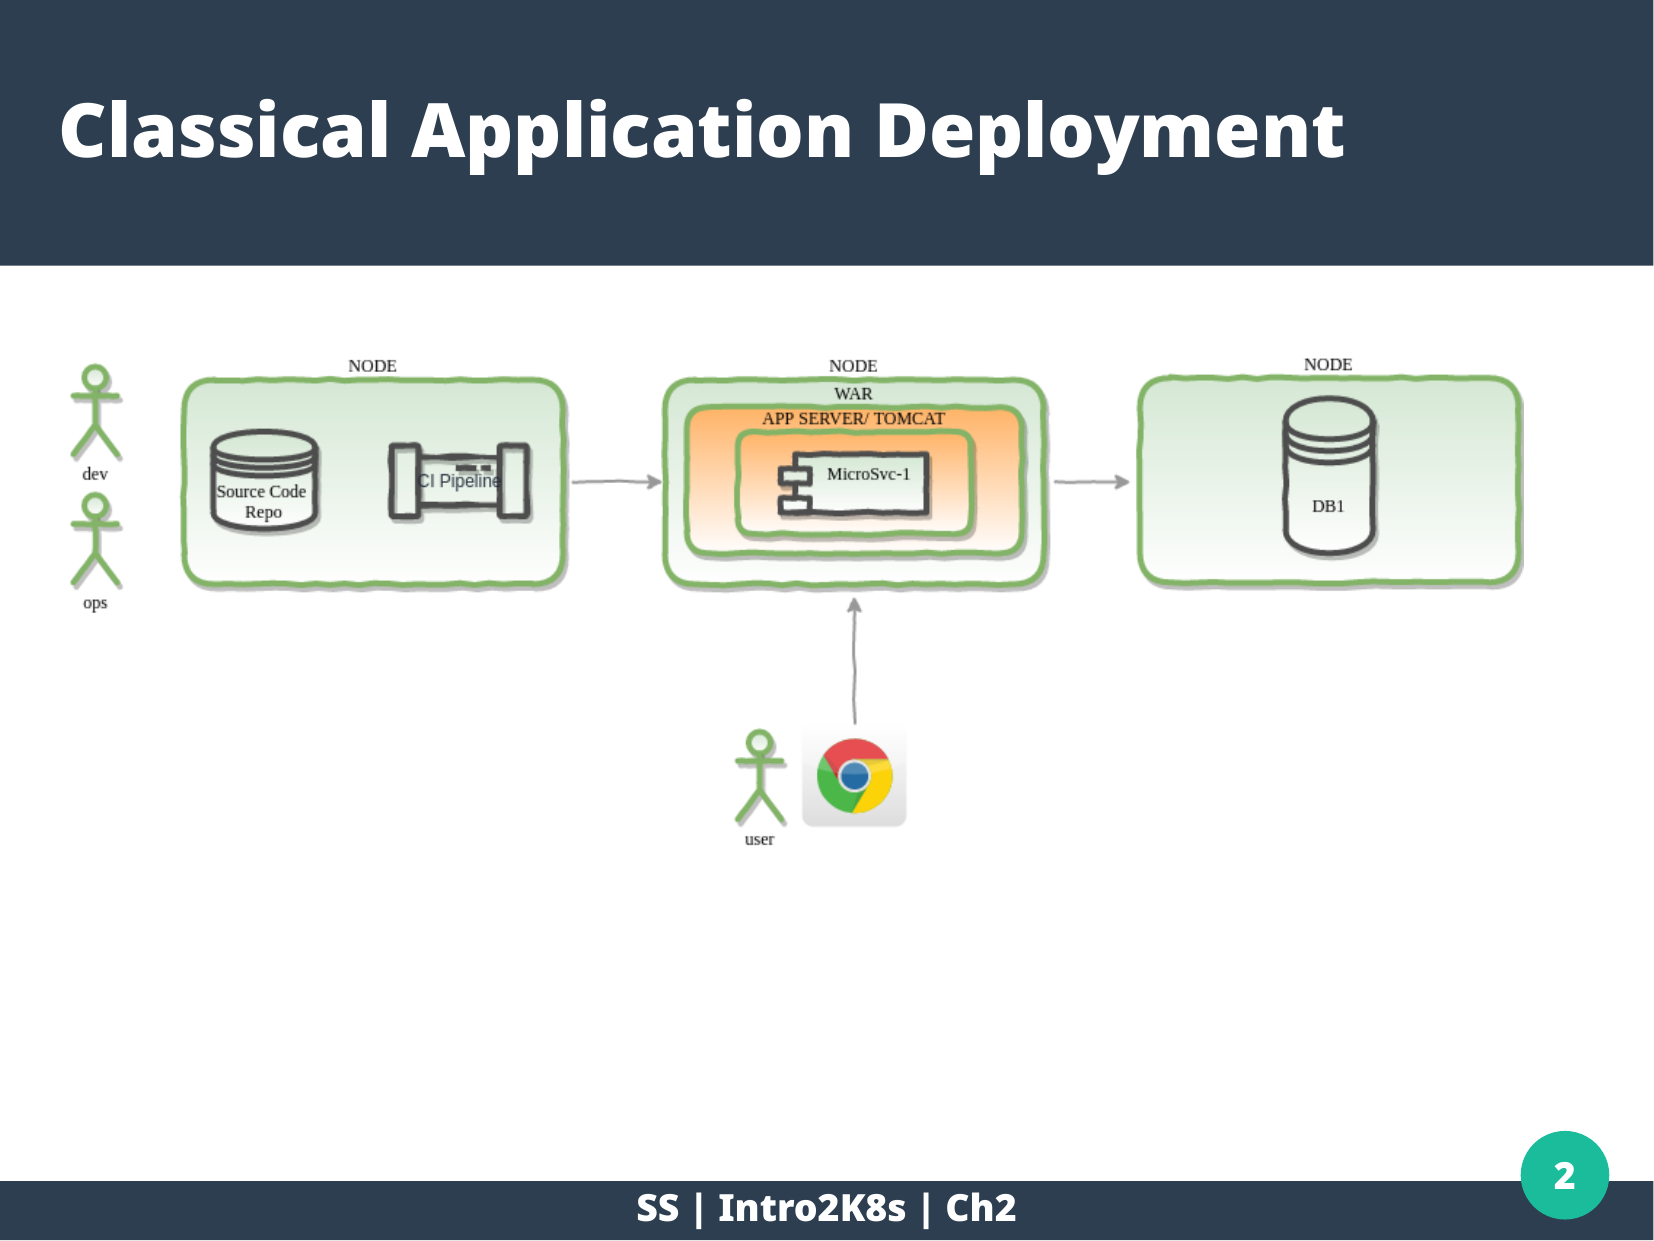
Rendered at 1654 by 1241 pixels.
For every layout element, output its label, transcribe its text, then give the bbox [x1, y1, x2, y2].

title Classical Application Deployment [59, 49, 1595, 207]
picture [70, 353, 1524, 851]
